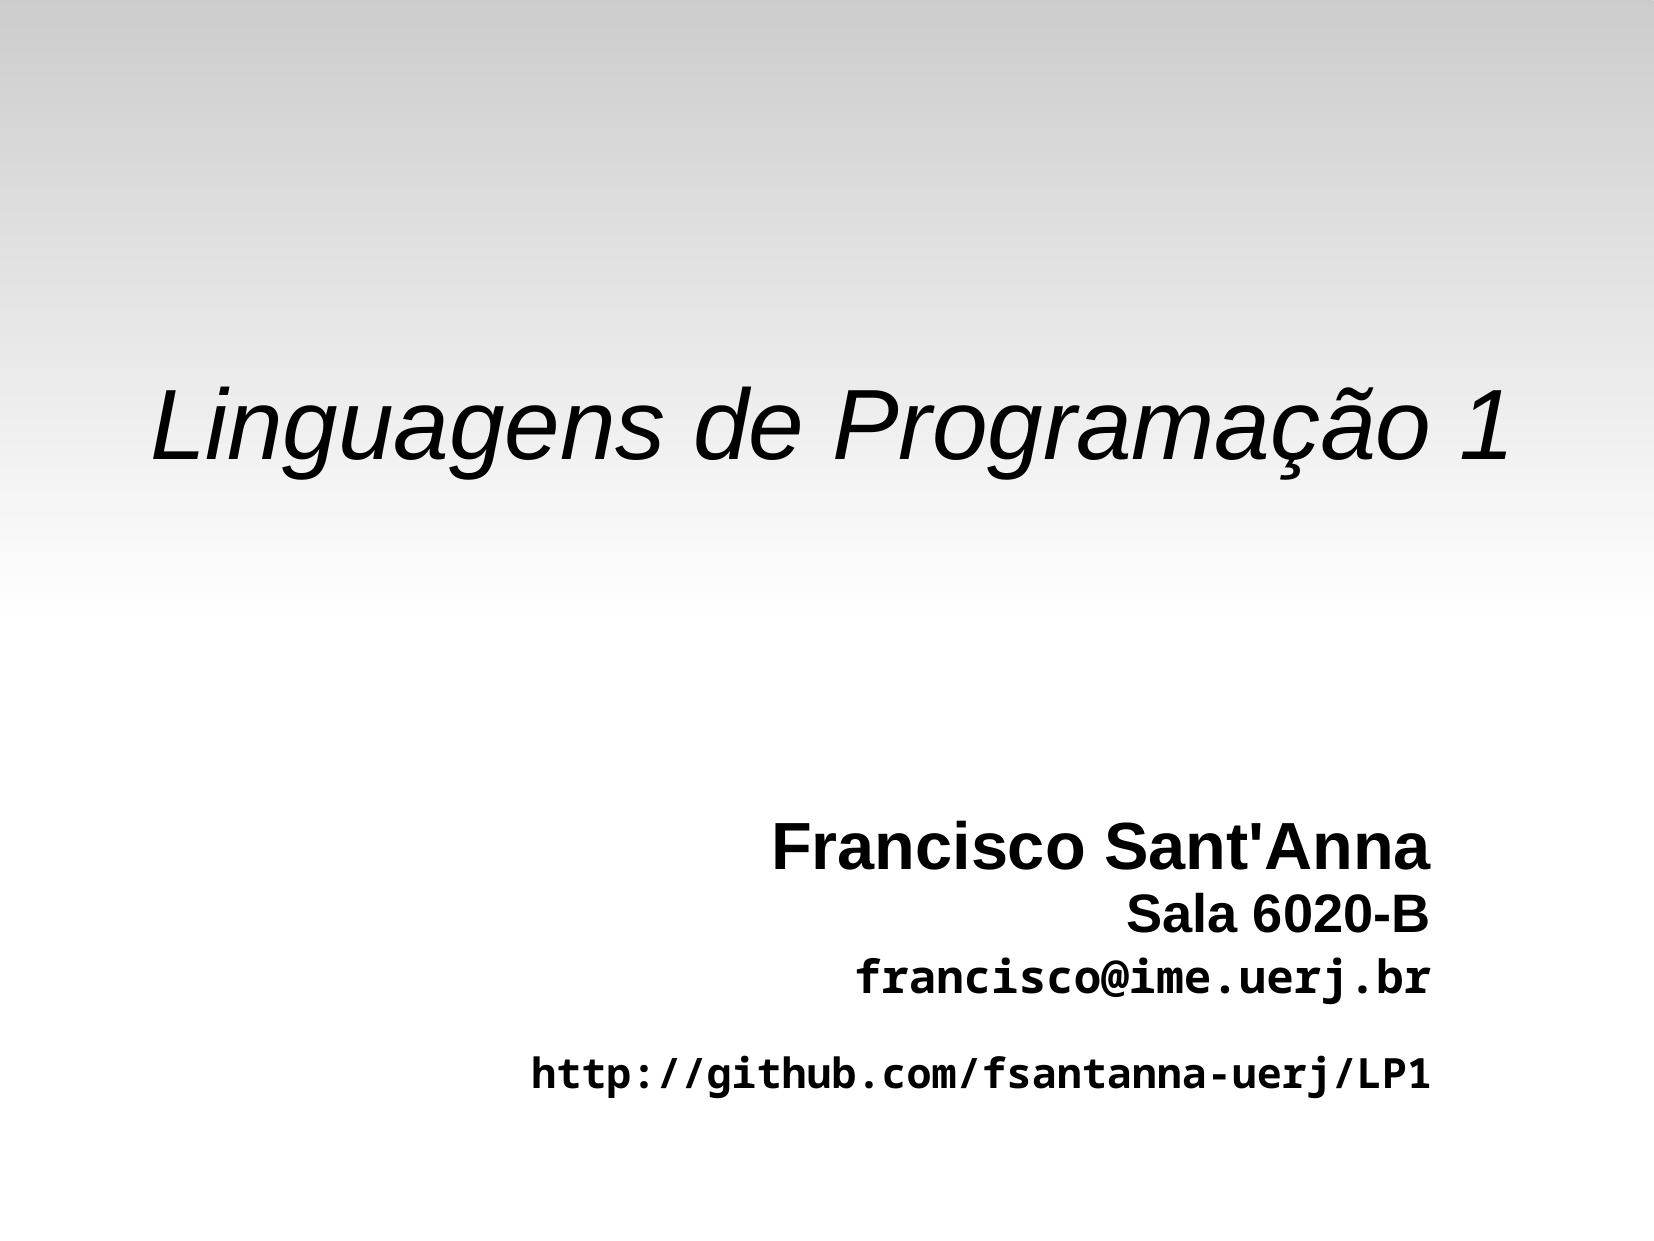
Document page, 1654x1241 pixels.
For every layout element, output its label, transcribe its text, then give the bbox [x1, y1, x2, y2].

text_box Francisco Sant'Anna Sala 6020-B francisco@ime.uerj.br http://github.com/fsantanna-uerj/LP1 [516, 801, 1447, 1107]
subtitle Linguagens de Programação 1 [88, 283, 1577, 567]
